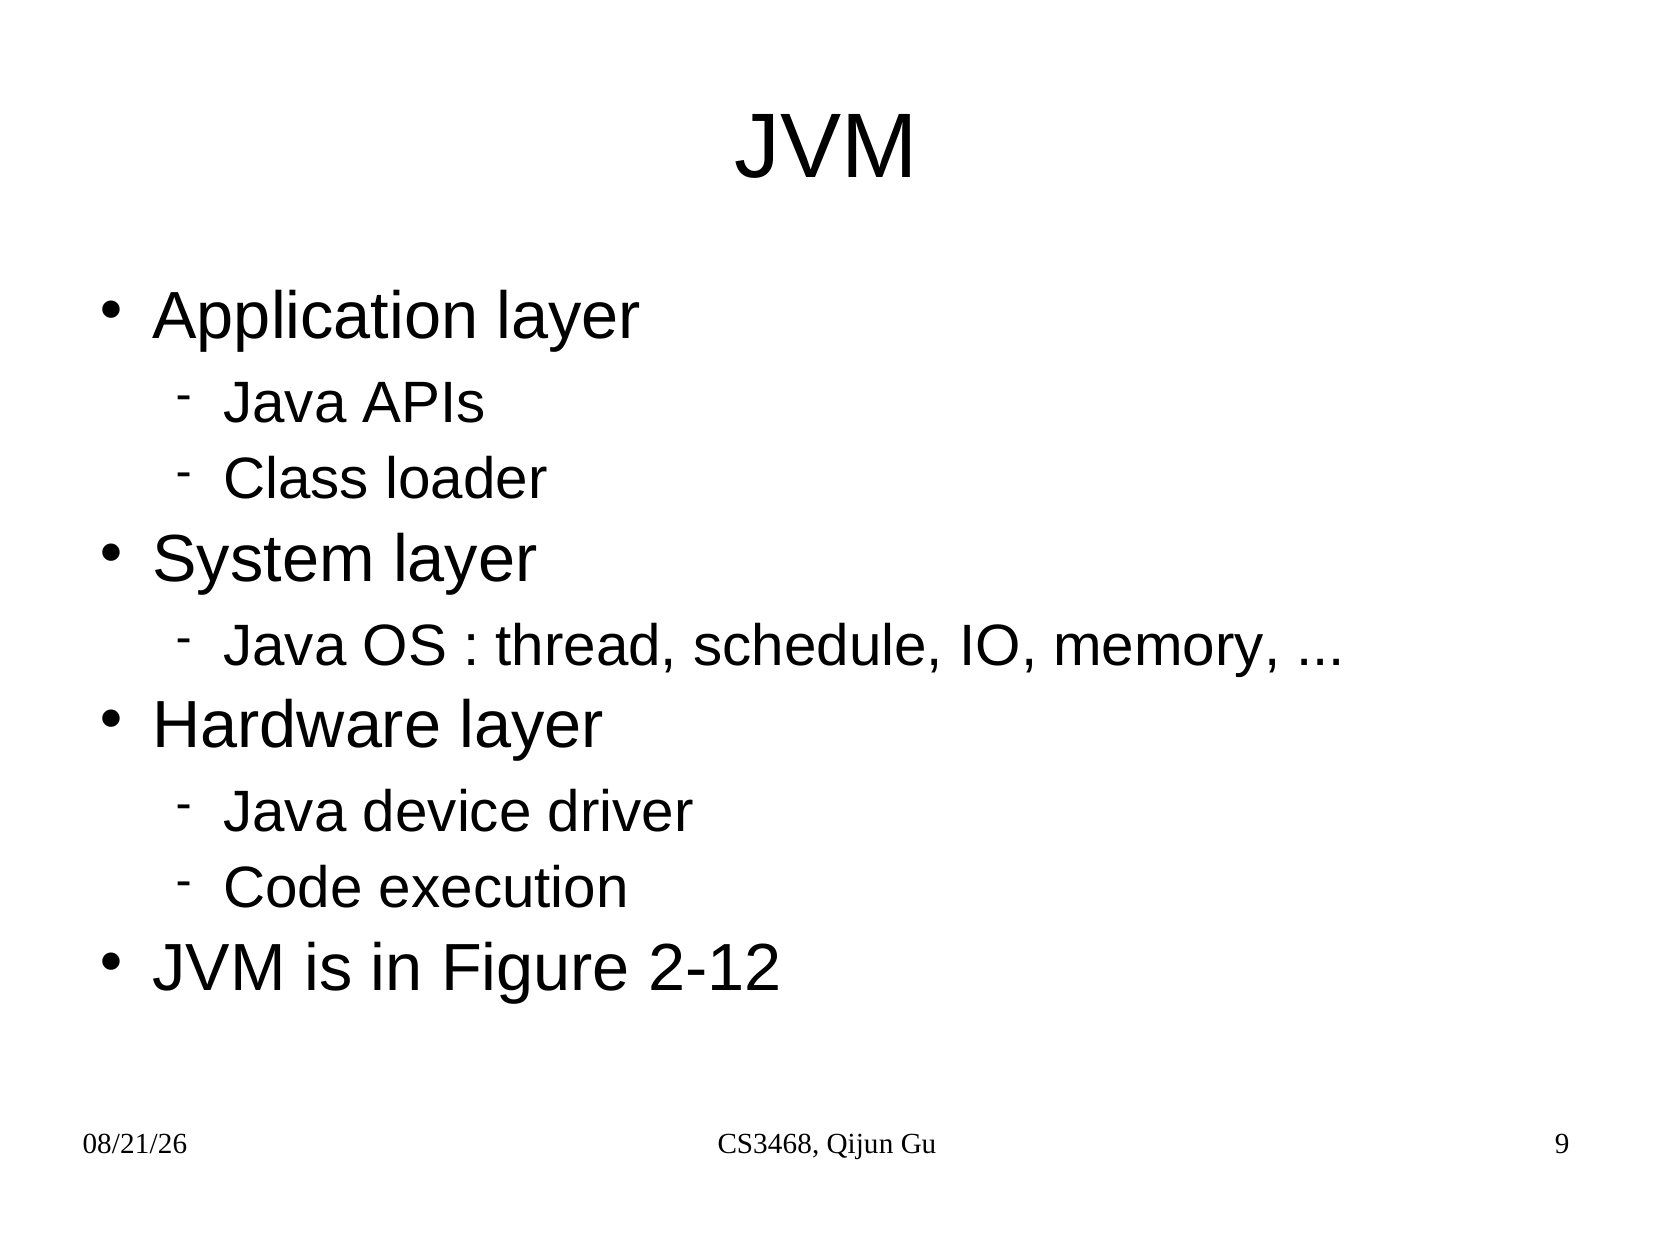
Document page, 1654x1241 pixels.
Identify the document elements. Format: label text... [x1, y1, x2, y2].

list Application layer Java APIs Class loader System layer Java OS : thread, schedule, IO, memory, ... Hardware layer Java device driver Code execution JVM is in Figure 2-12 [82, 290, 1571, 1094]
title JVM [82, 56, 1571, 249]
